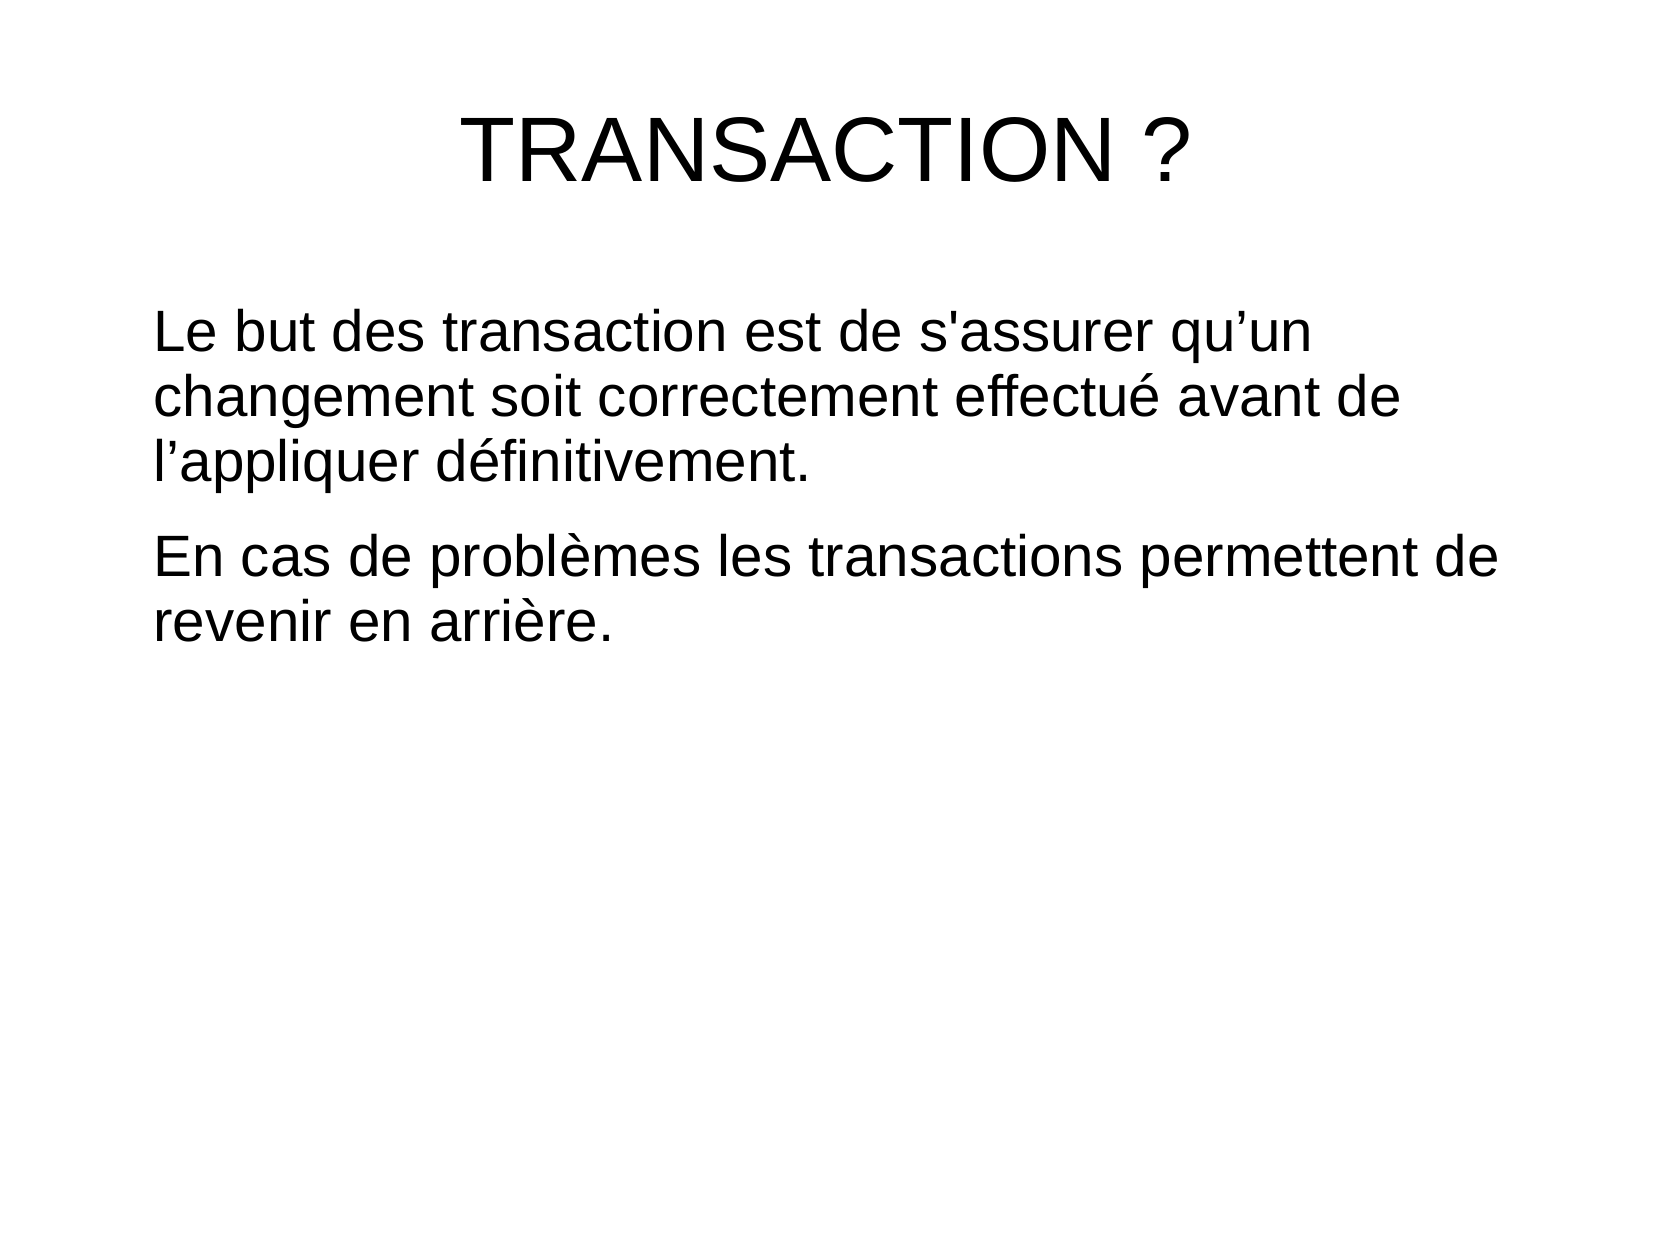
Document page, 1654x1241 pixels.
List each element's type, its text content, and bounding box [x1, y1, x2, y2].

title TRANSACTION ? [82, 47, 1571, 252]
list Le but des transaction est de s'assurer qu’un changement soit correctement effectué avant de l’appliquer définitivement. En cas de problèmes les transactions permettent de revenir en arrière. [82, 299, 1571, 1019]
